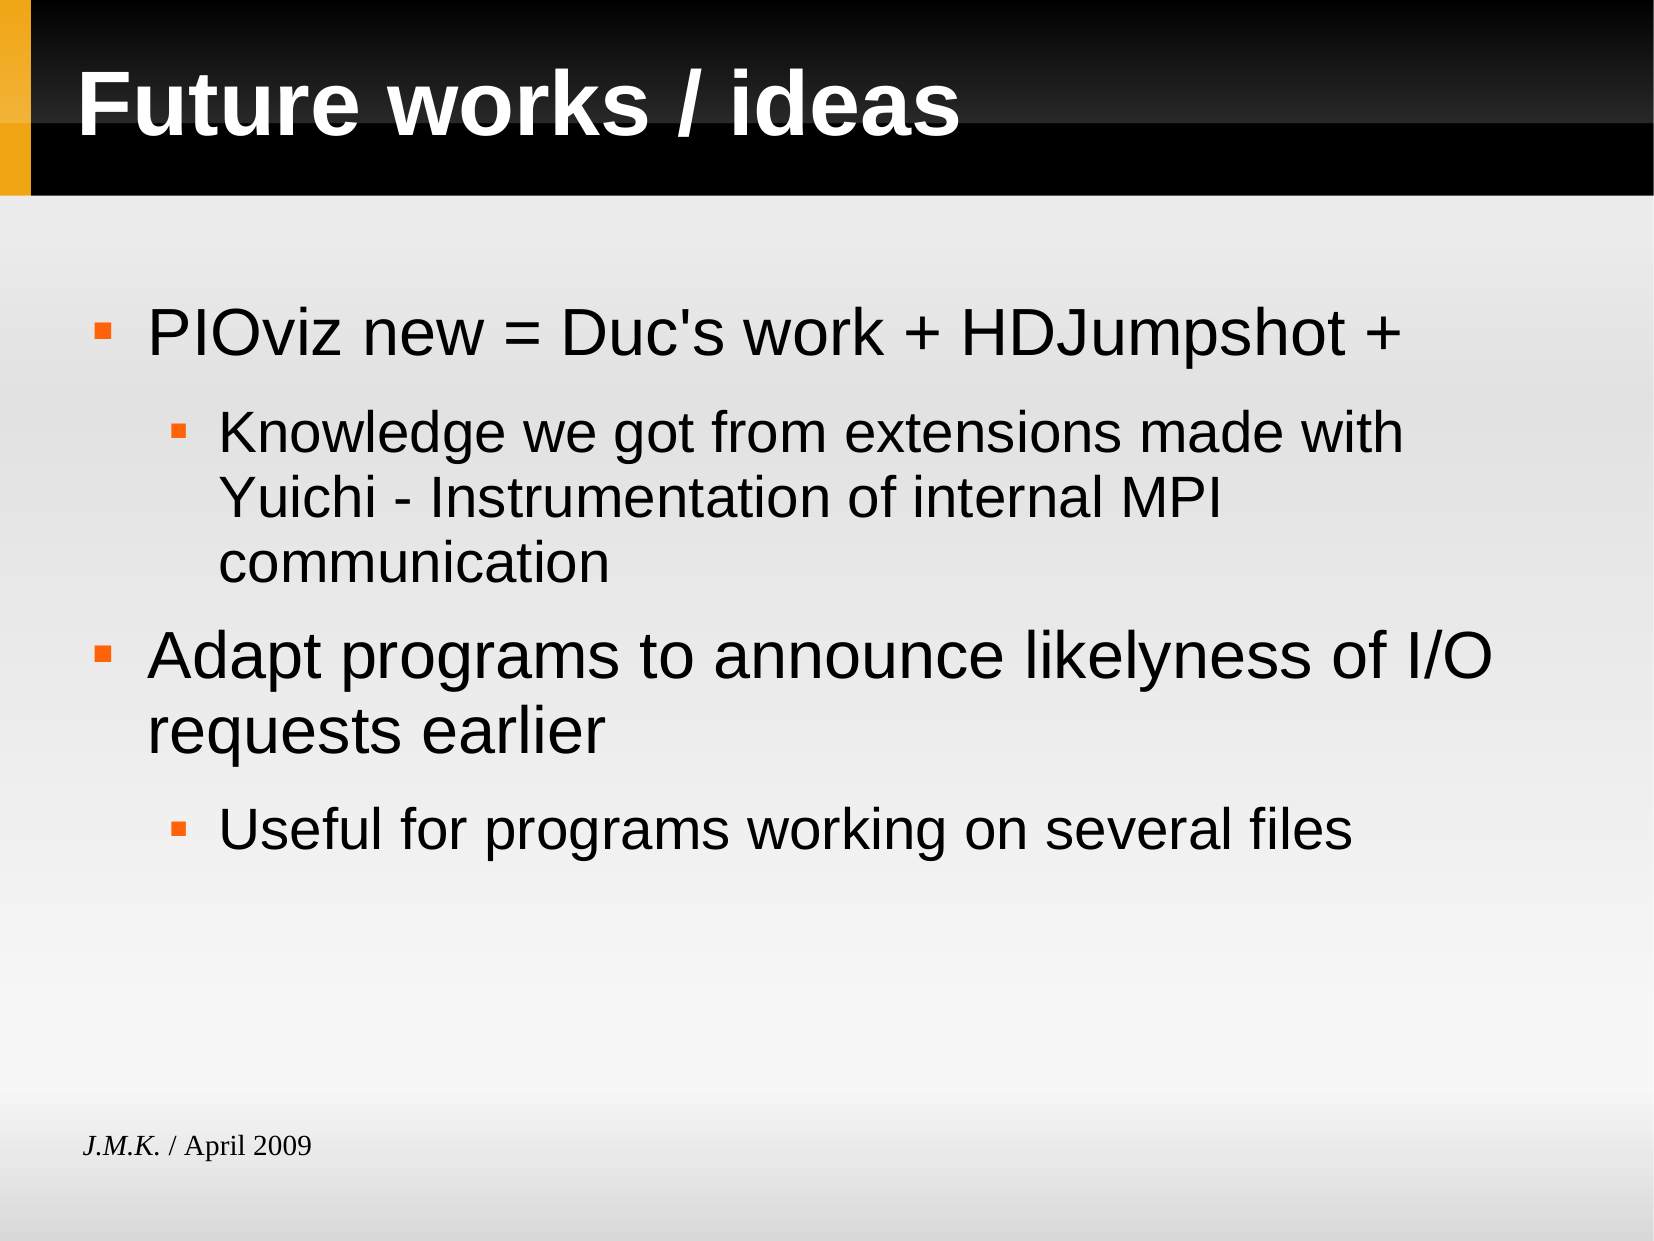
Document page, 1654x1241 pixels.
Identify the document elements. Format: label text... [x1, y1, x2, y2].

picture [0, 0, 1654, 1241]
list PIOviz new = Duc's work + HDJumpshot + Knowledge we got from extensions made with Yuichi - Instrumentation of internal MPI communication Adapt programs to announce likelyness of I/O requests earlier Useful for programs working on several files [76, 295, 1565, 1099]
title Future works / ideas [76, 0, 1565, 208]
